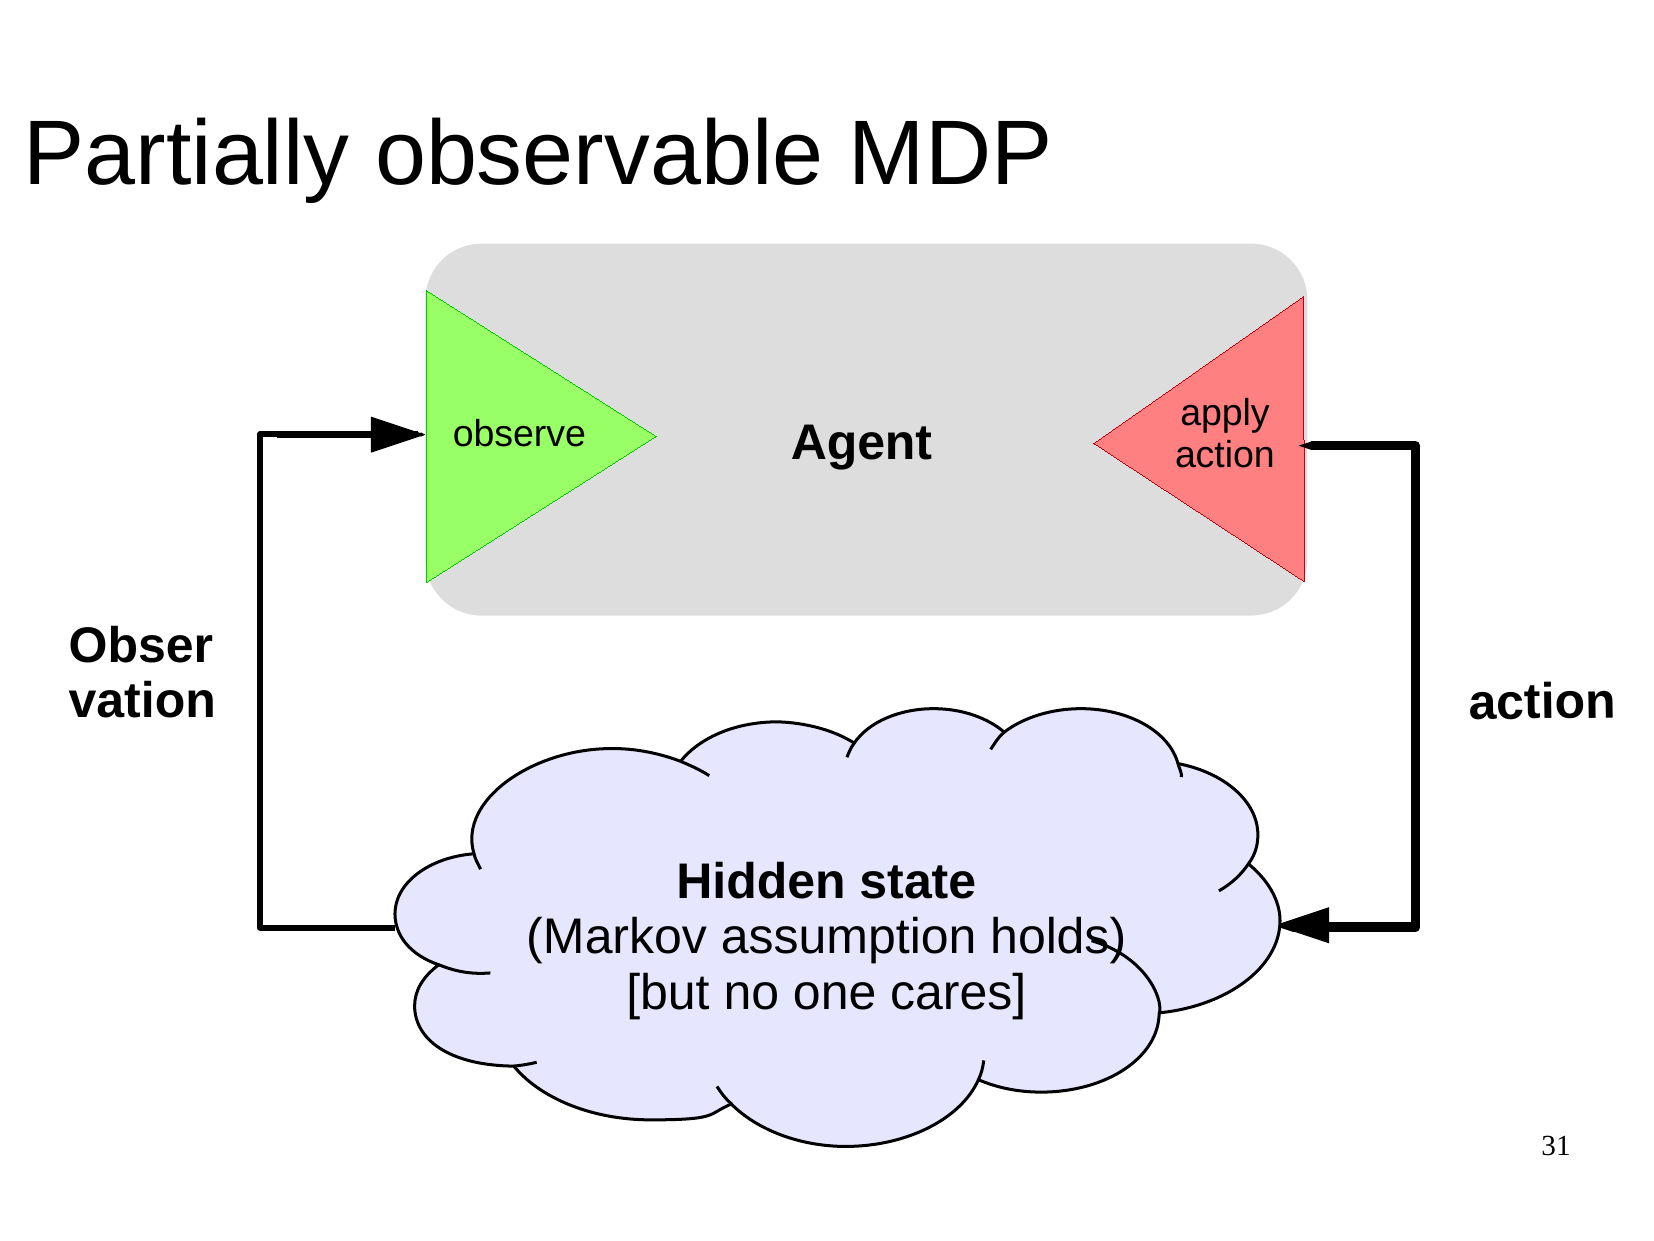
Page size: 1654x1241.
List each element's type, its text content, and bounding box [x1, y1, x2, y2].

text_box action [1444, 655, 1654, 748]
text_box [471, 708, 1281, 1004]
text_box observe [404, 396, 635, 472]
text_box Observation [45, 600, 241, 746]
text_box Agent [685, 398, 1039, 488]
text_box [394, 857, 1157, 1147]
text_box [416, 234, 1317, 625]
text_box apply action [1151, 375, 1299, 493]
title Partially observable MDP [23, 49, 1512, 257]
text_box Hidden state (Markov assumption holds) [but no one cares] [451, 845, 1202, 1030]
